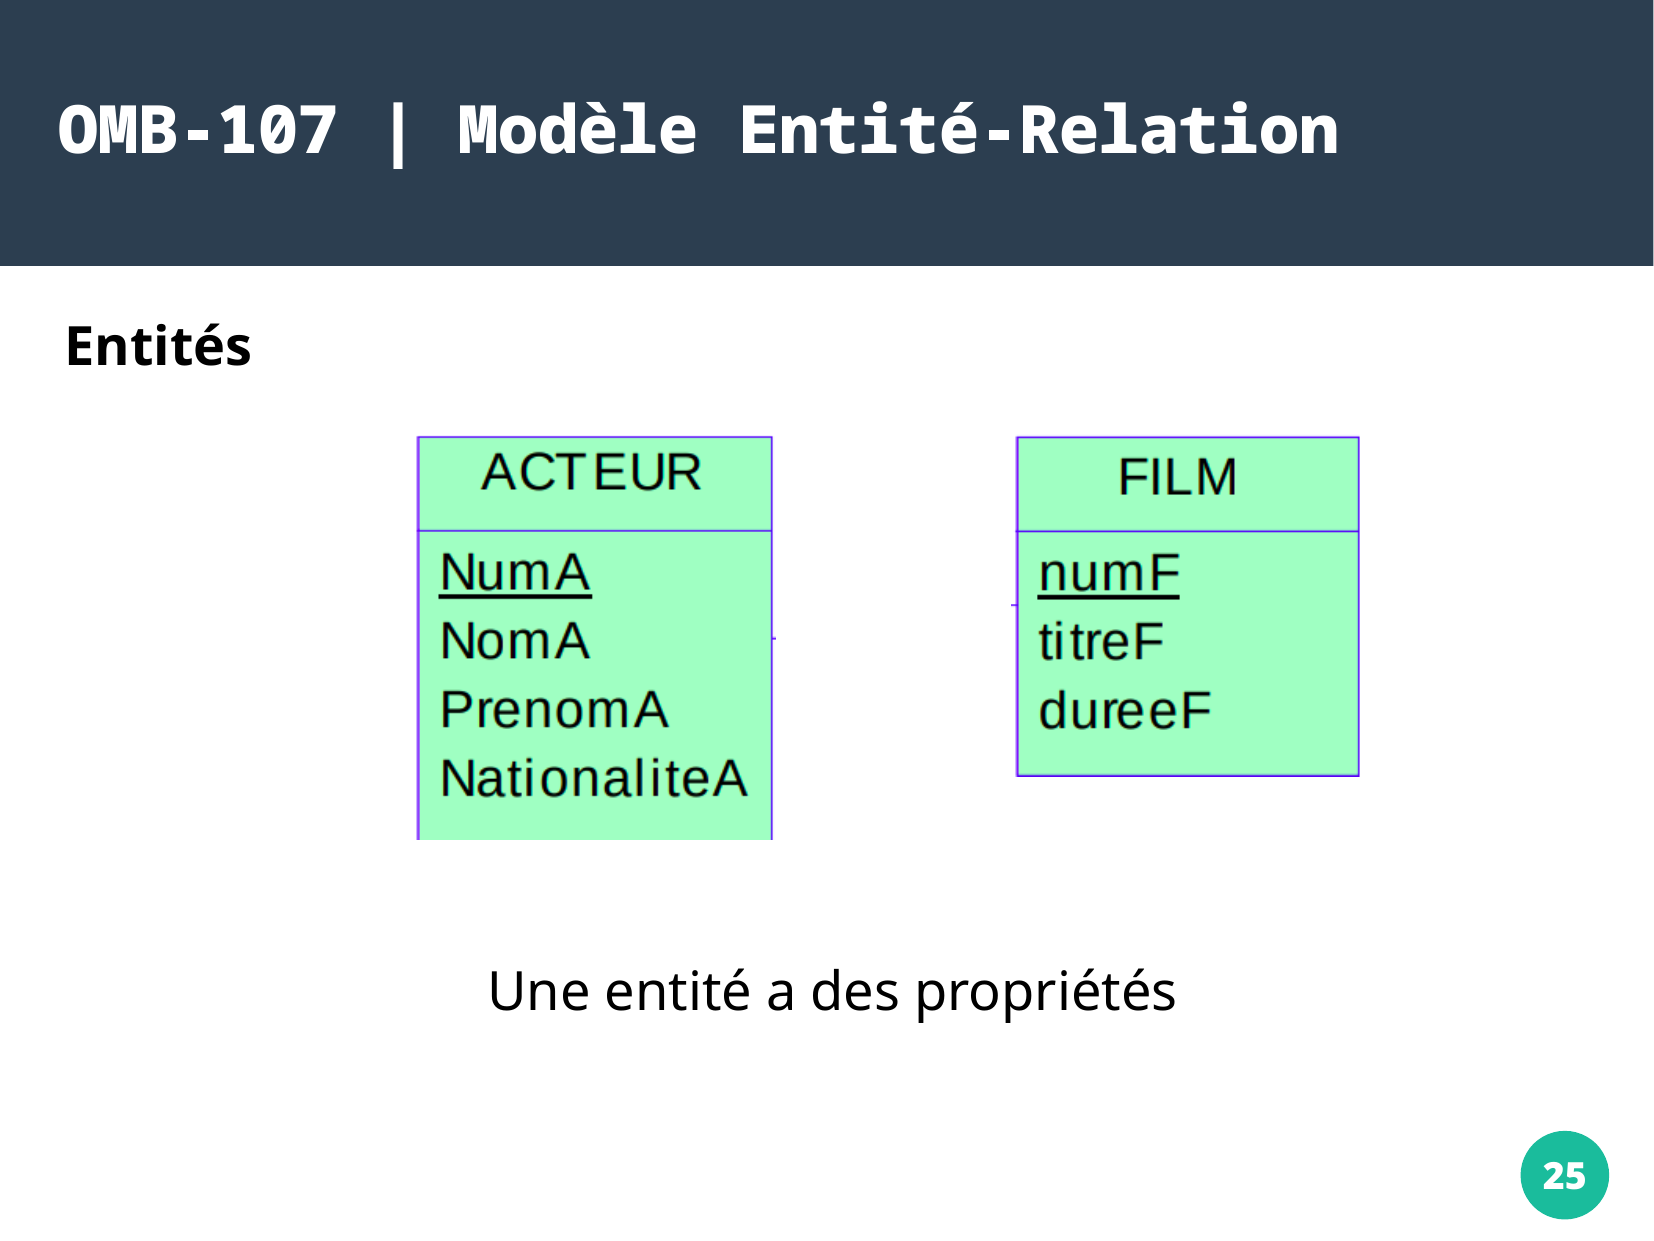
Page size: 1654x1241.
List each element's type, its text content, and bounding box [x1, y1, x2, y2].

picture [409, 435, 776, 841]
text_box Une entité a des propriétés [60, 945, 1606, 1050]
text_box Entités [49, 300, 1606, 446]
picture [1011, 429, 1363, 777]
title OMB-107 | Modèle Entité-Relation [58, 49, 1595, 207]
